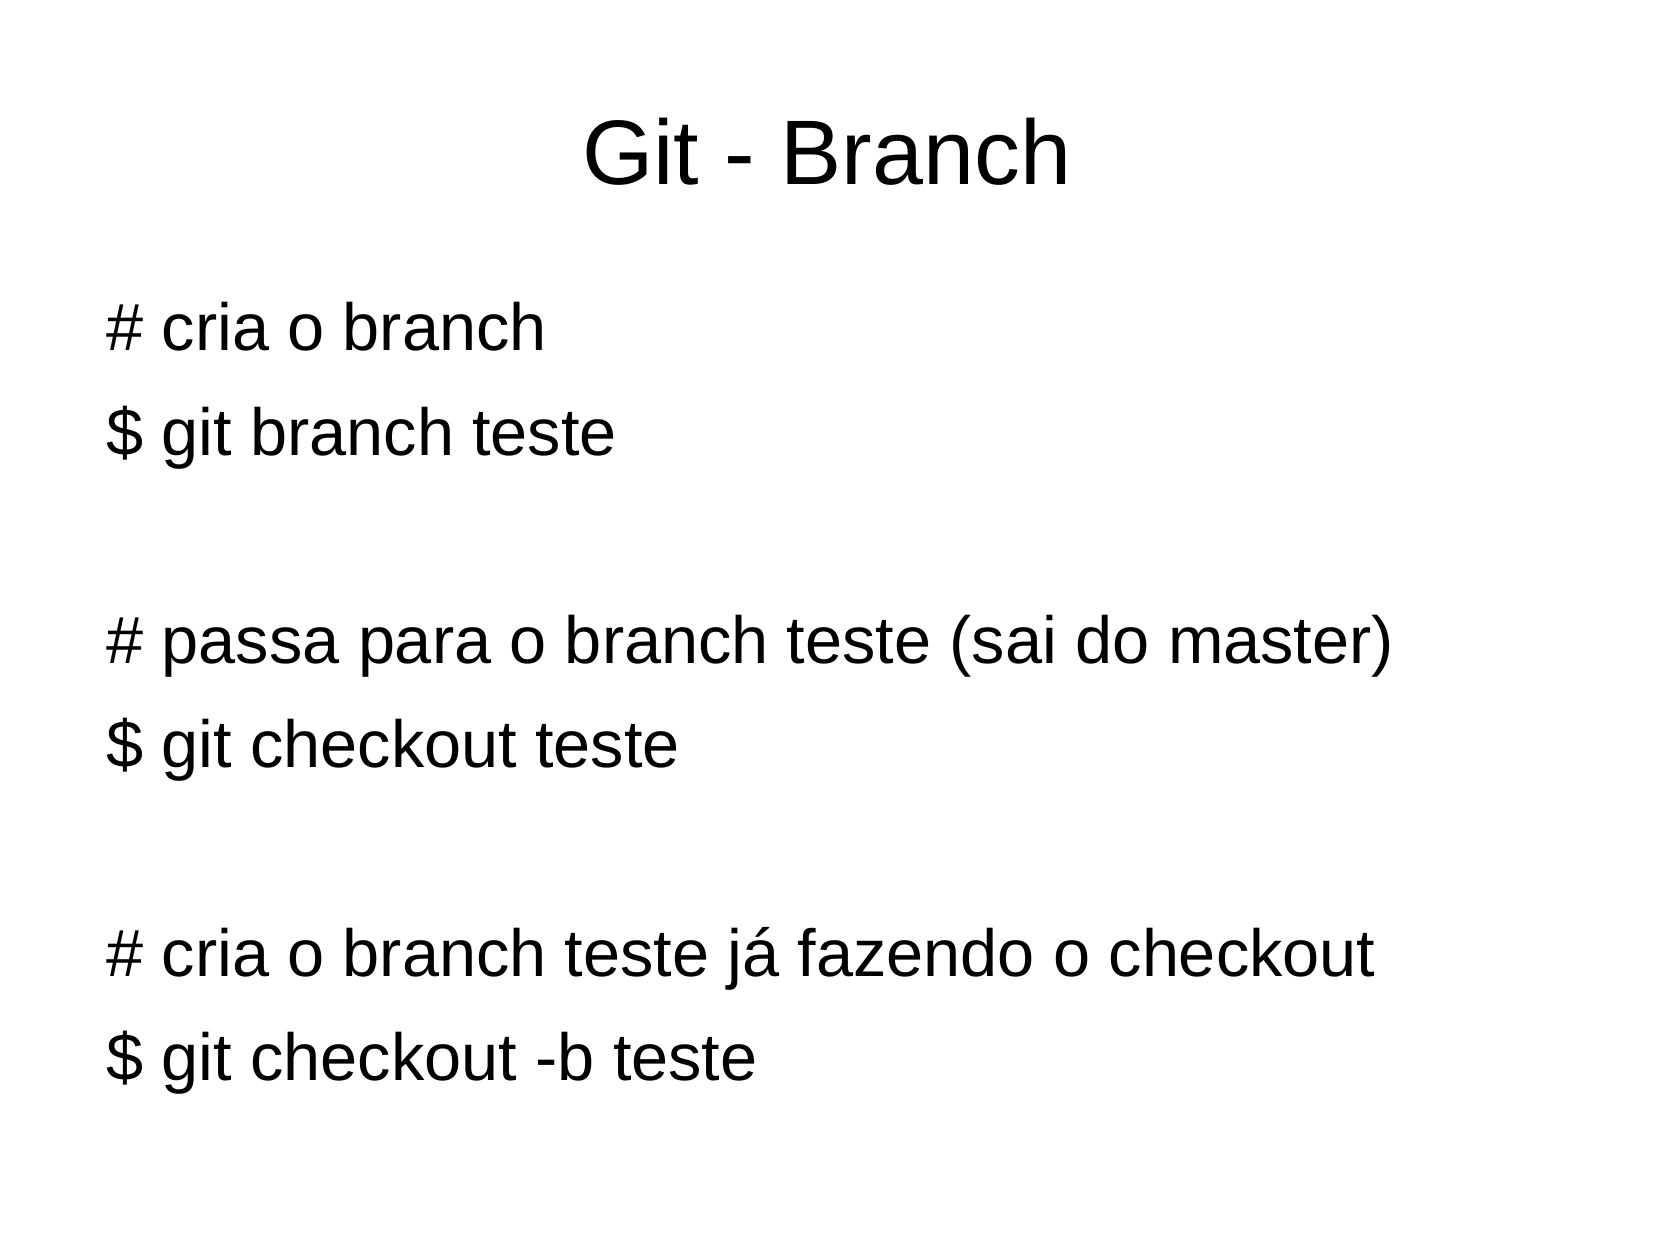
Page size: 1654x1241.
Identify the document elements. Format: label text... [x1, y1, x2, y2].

list # cria o branch $ git branch teste # passa para o branch teste (sai do master) $ git checkout teste # cria o branch teste já fazendo o checkout $ git checkout -b teste [106, 290, 1572, 1158]
title Git - Branch [82, 49, 1571, 257]
